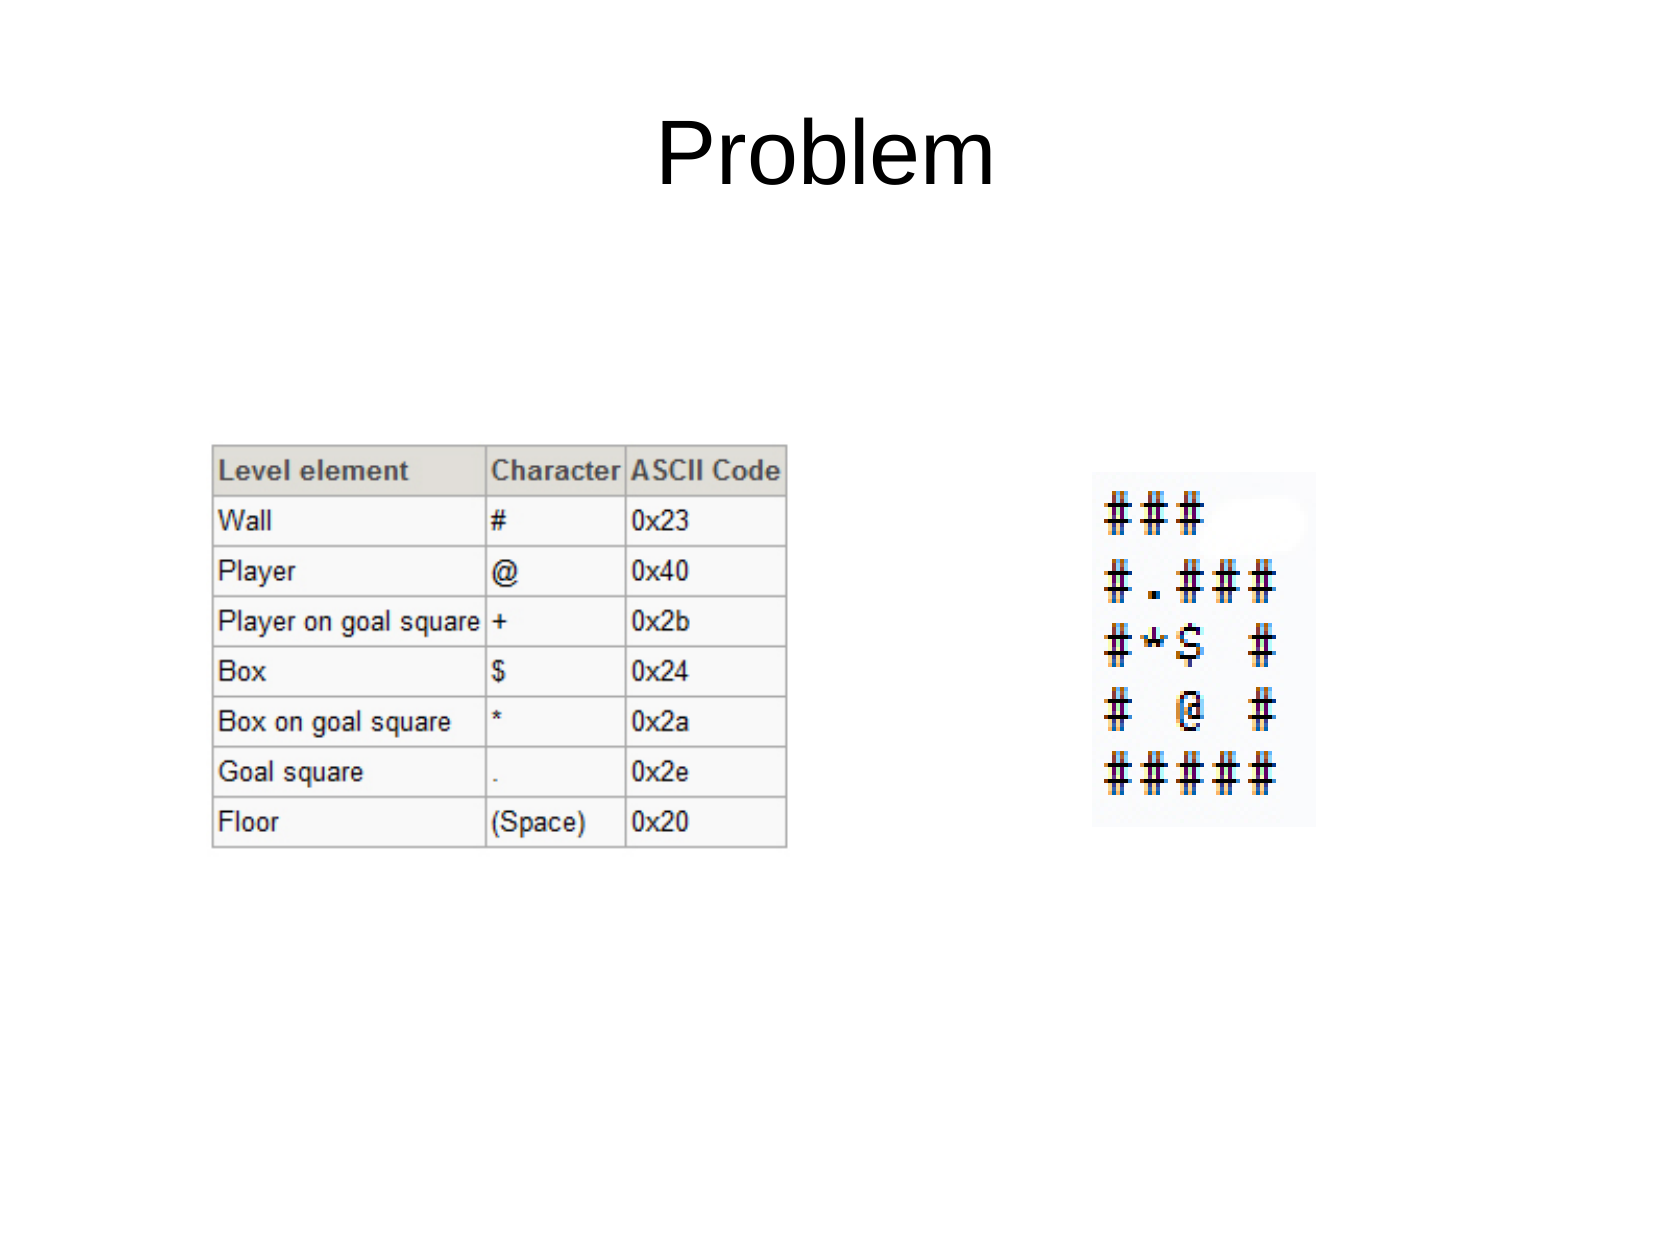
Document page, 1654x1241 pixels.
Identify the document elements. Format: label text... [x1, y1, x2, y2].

title Problem [82, 56, 1571, 250]
picture [206, 441, 790, 857]
picture [1092, 472, 1316, 827]
